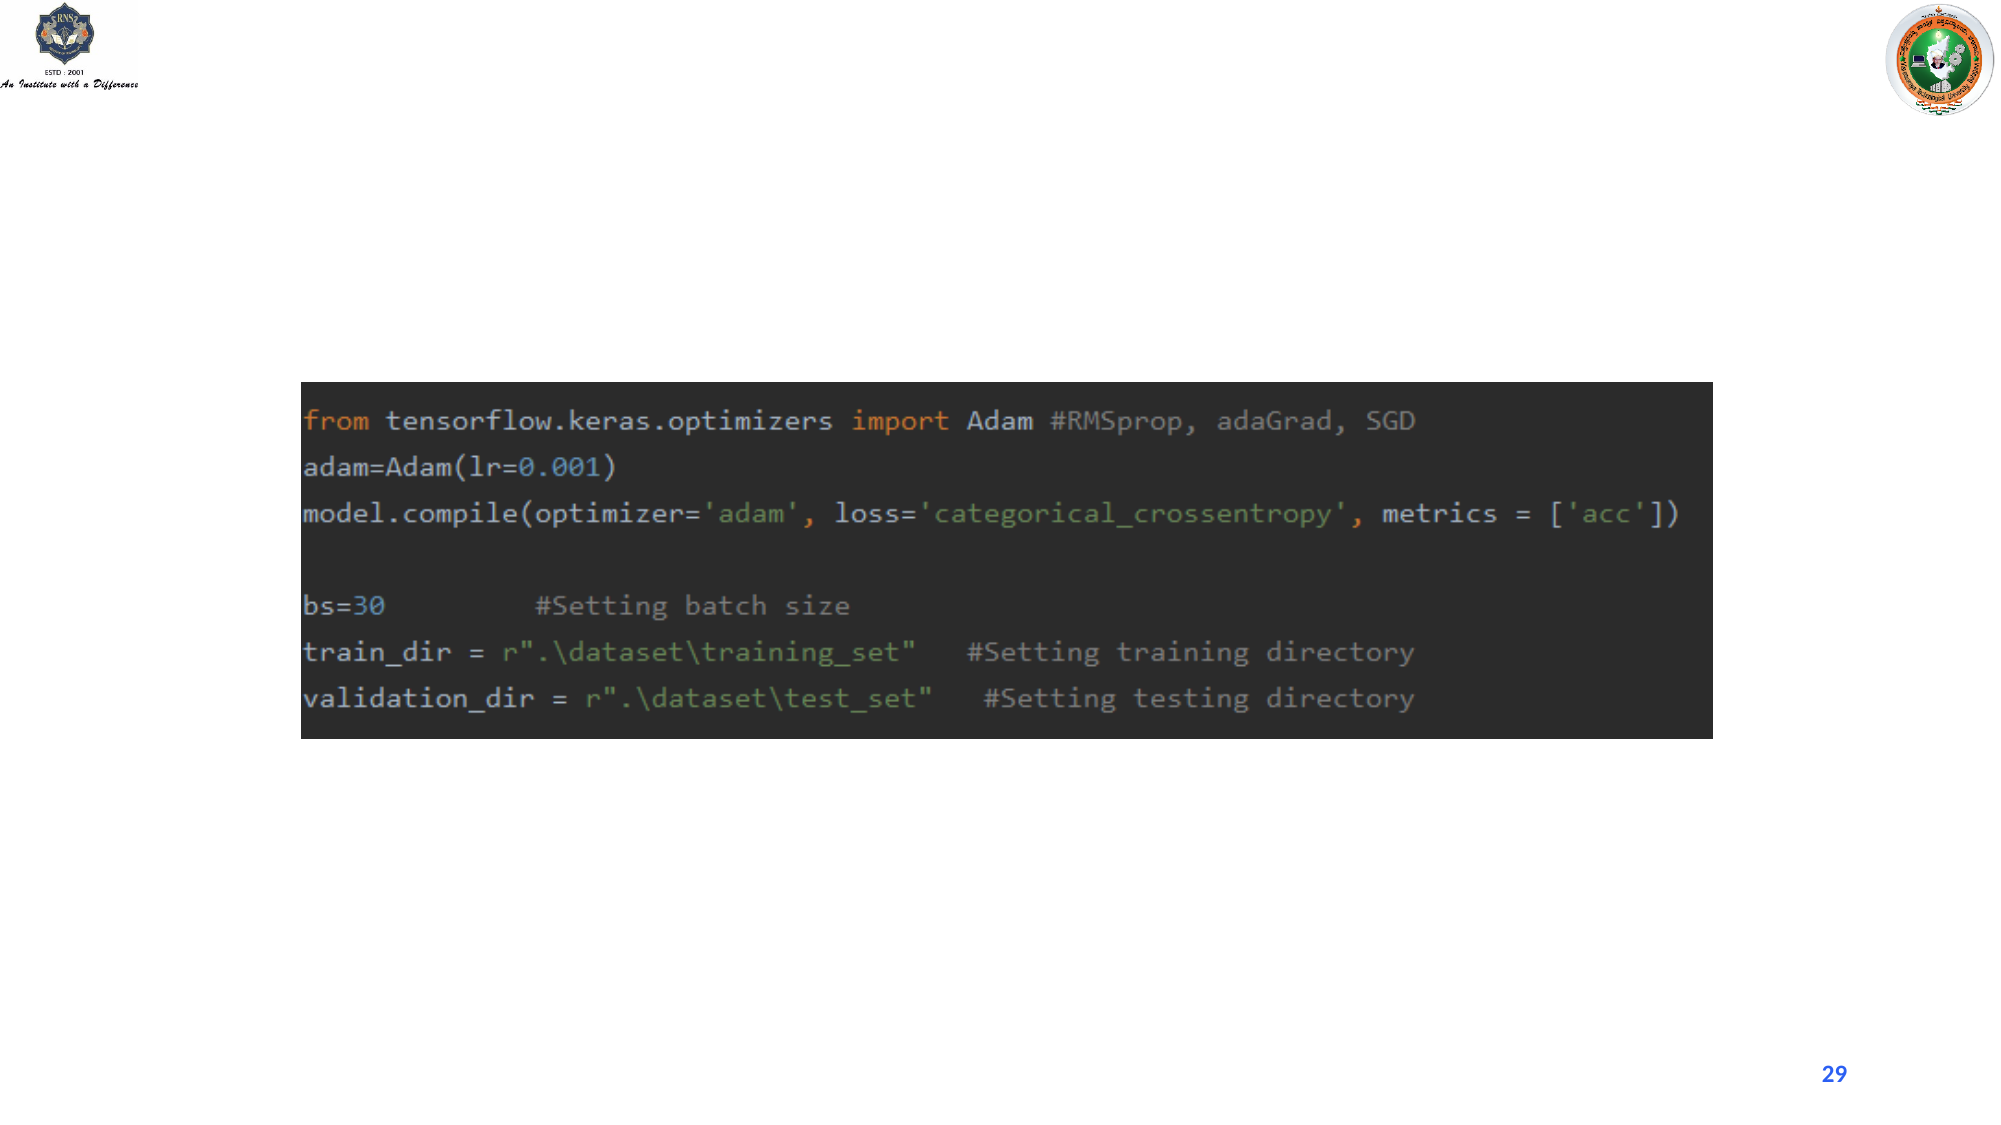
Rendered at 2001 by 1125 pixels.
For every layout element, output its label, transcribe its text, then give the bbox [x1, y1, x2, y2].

slide_number <number> [1412, 1042, 1863, 1103]
picture [301, 382, 1713, 739]
picture [1882, 2, 1997, 117]
picture [0, 0, 138, 90]
